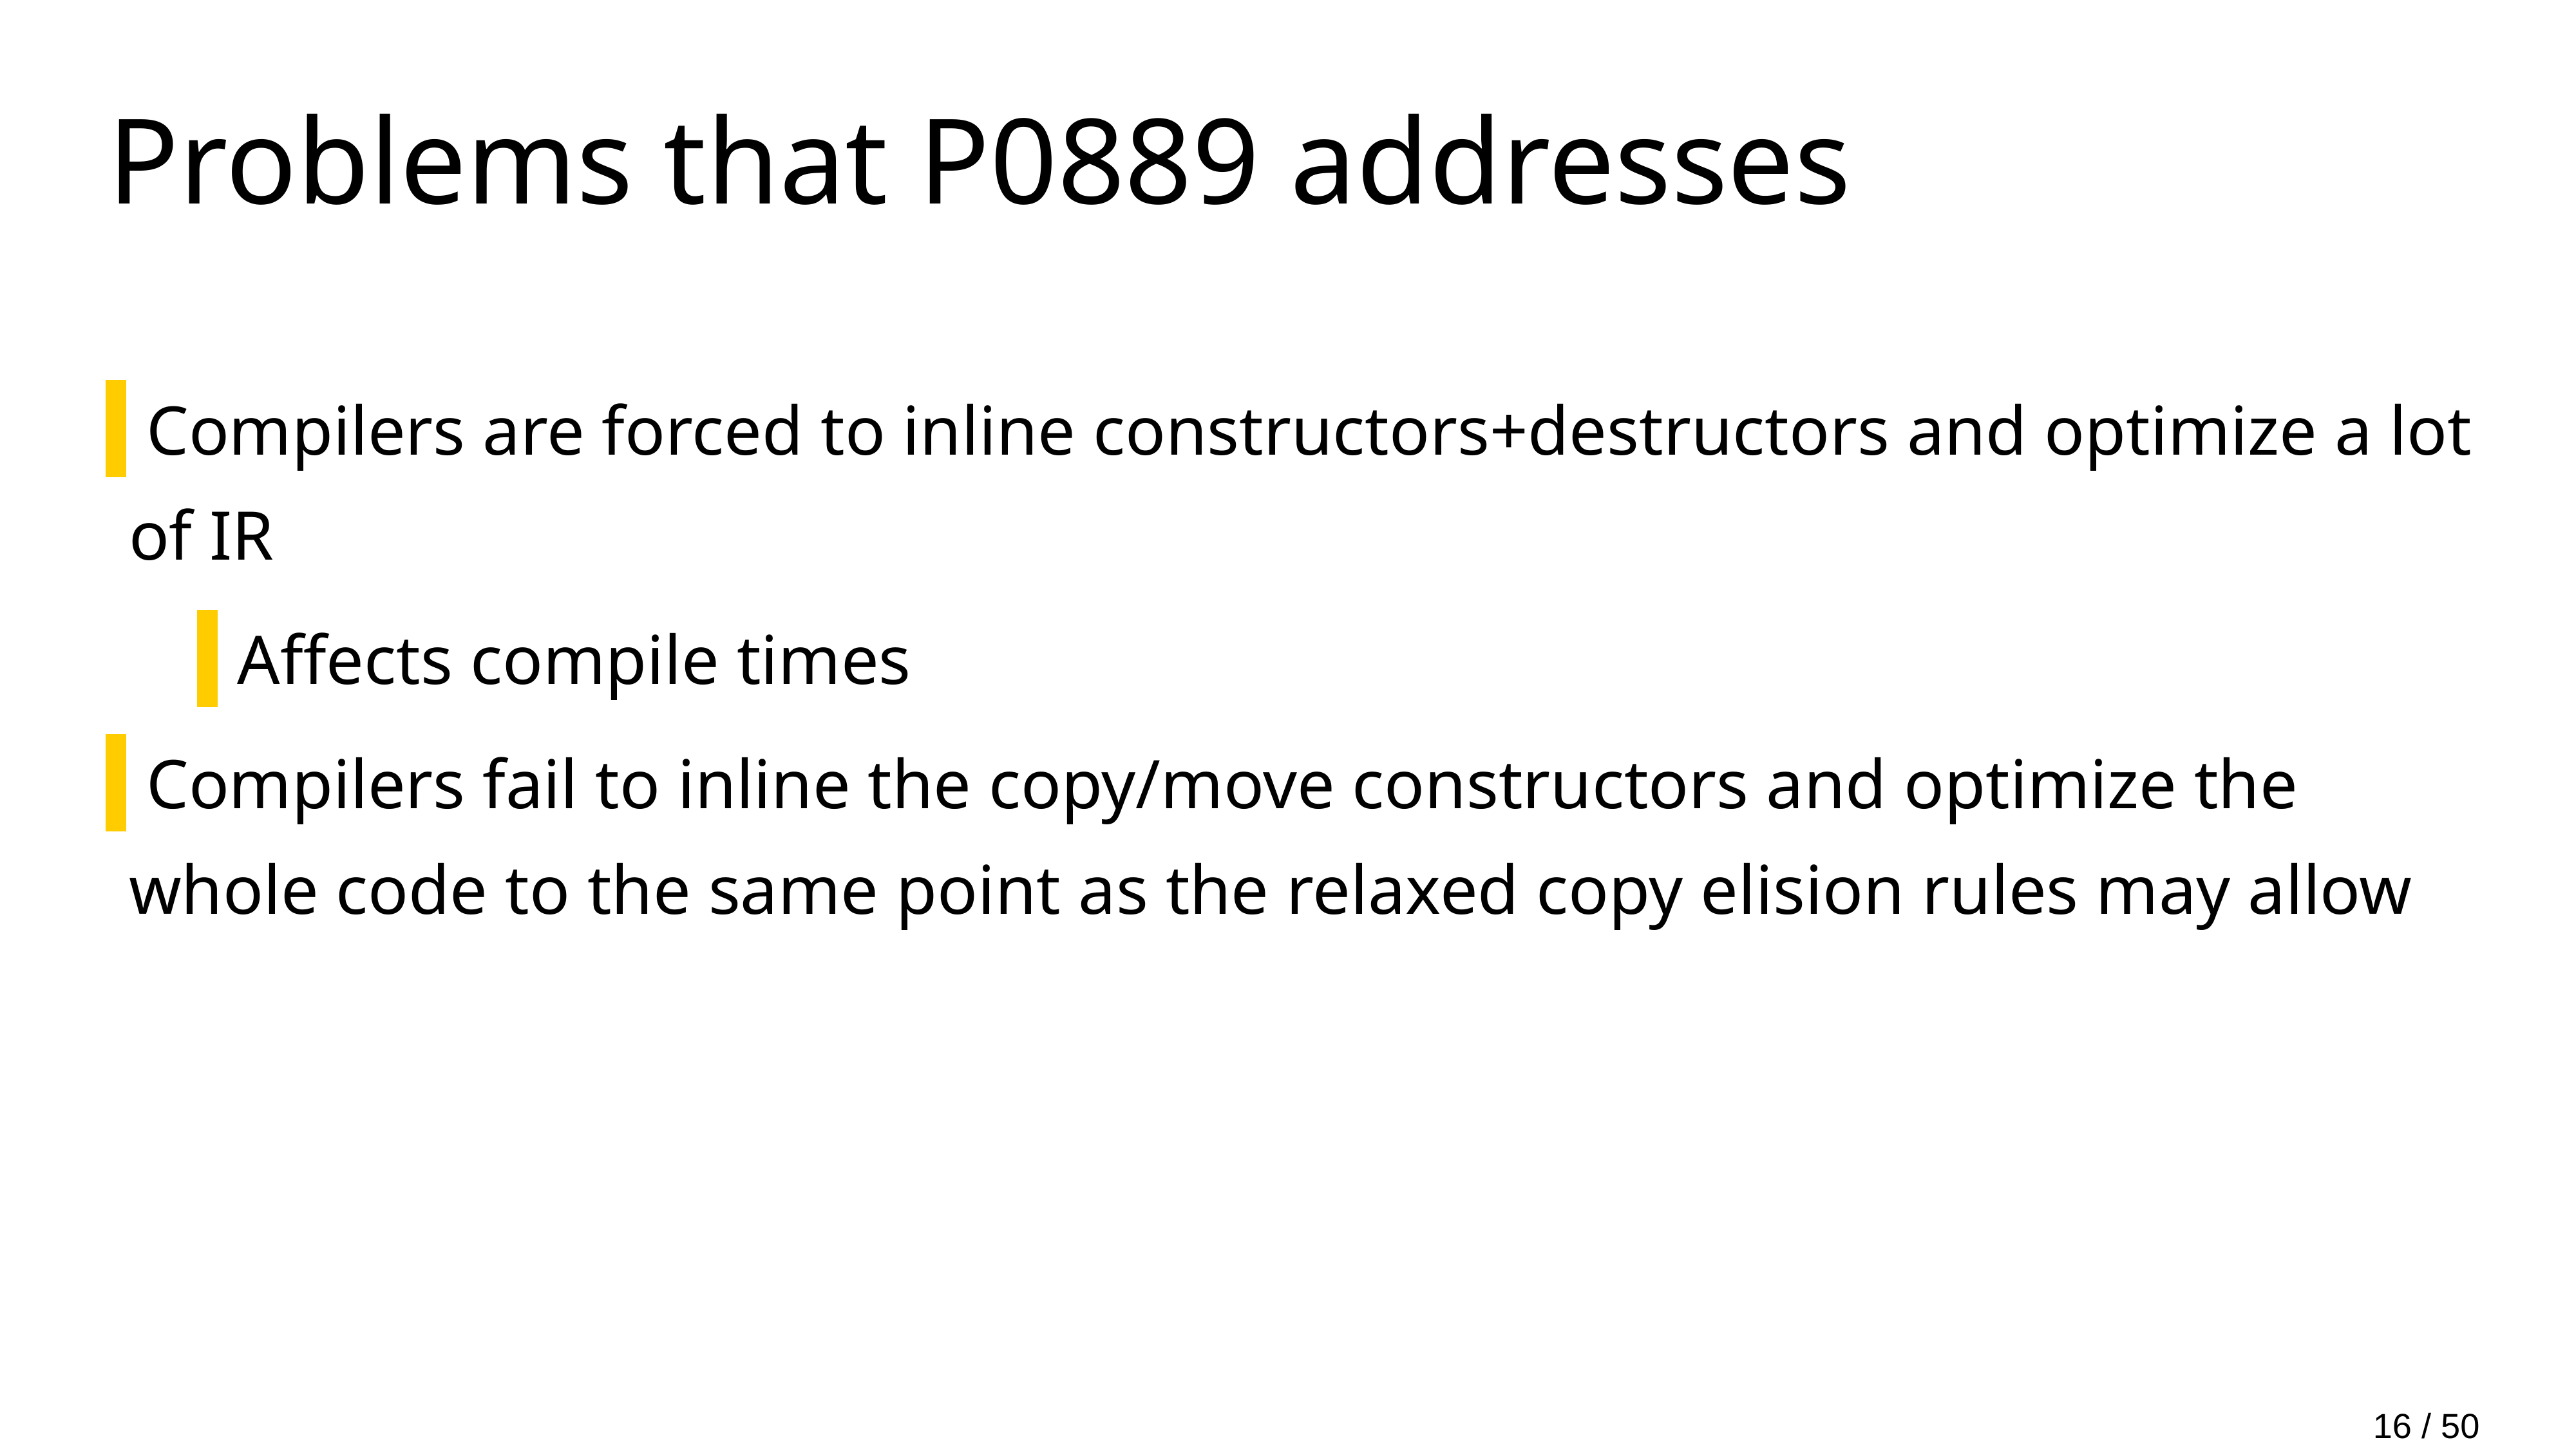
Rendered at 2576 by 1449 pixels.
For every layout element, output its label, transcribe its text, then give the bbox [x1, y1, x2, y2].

text_box Compilers are forced to inline constructors+destructors and optimize a lot of IR Affects compile times Compilers fail to inline the copy/move constructors and optimize the whole code to the same point as the relaxed copy elision rules may allow [96, 364, 2512, 1419]
text_box <number> / 50 [2363, 1402, 2576, 1449]
title Problems that P0889 addresses [108, 80, 2468, 242]
